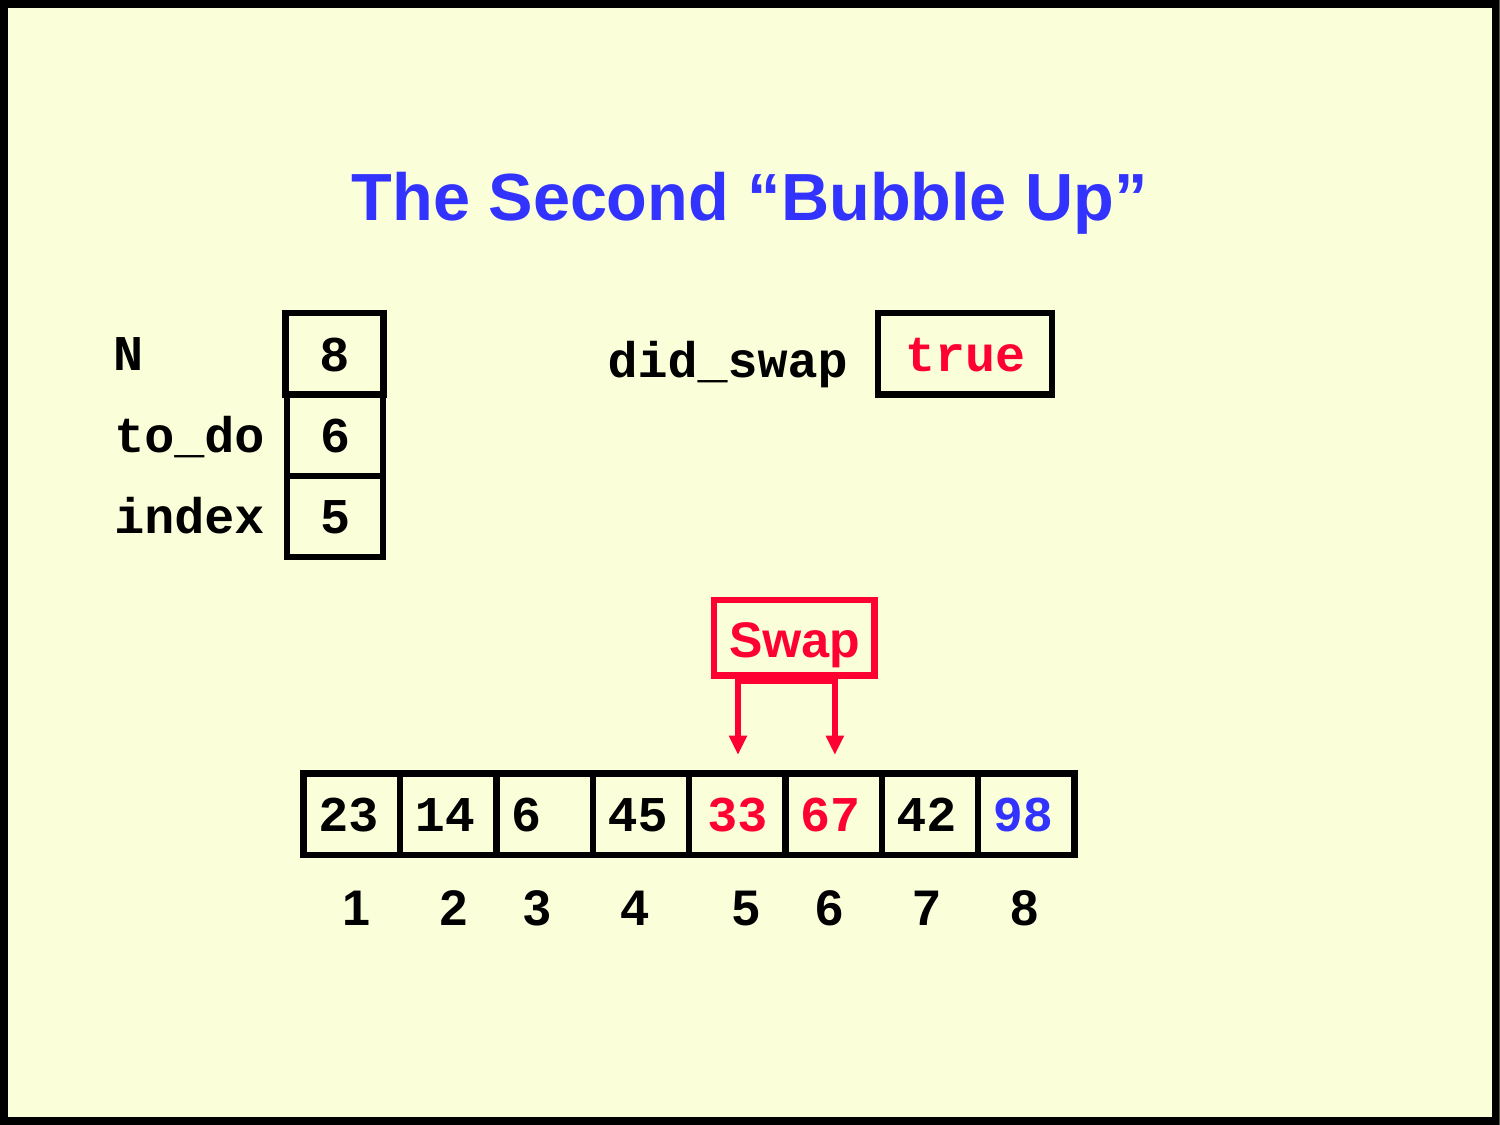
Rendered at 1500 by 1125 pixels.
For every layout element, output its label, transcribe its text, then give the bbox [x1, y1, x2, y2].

text_box did_swap [592, 319, 877, 395]
text_box 67 [786, 773, 881, 855]
text_box 23 [303, 773, 400, 855]
text_box true [877, 313, 1053, 395]
text_box 42 [881, 773, 978, 855]
text_box to_do [99, 394, 280, 470]
text_box 98 [978, 773, 1075, 855]
text_box 45 [592, 773, 689, 855]
text_box 8 [285, 313, 384, 395]
text_box 5 [286, 475, 384, 558]
text_box 1 2 3 4 5 6 7 8 [327, 868, 1055, 944]
text_box index [99, 475, 280, 552]
text_box Swap [714, 599, 875, 676]
text_box 6 [497, 773, 592, 855]
text_box 14 [400, 773, 497, 855]
text_box 6 [286, 395, 384, 475]
text_box N [98, 313, 279, 389]
text_box 33 [689, 773, 786, 855]
title The Second “Bubble Up” [112, 99, 1388, 288]
